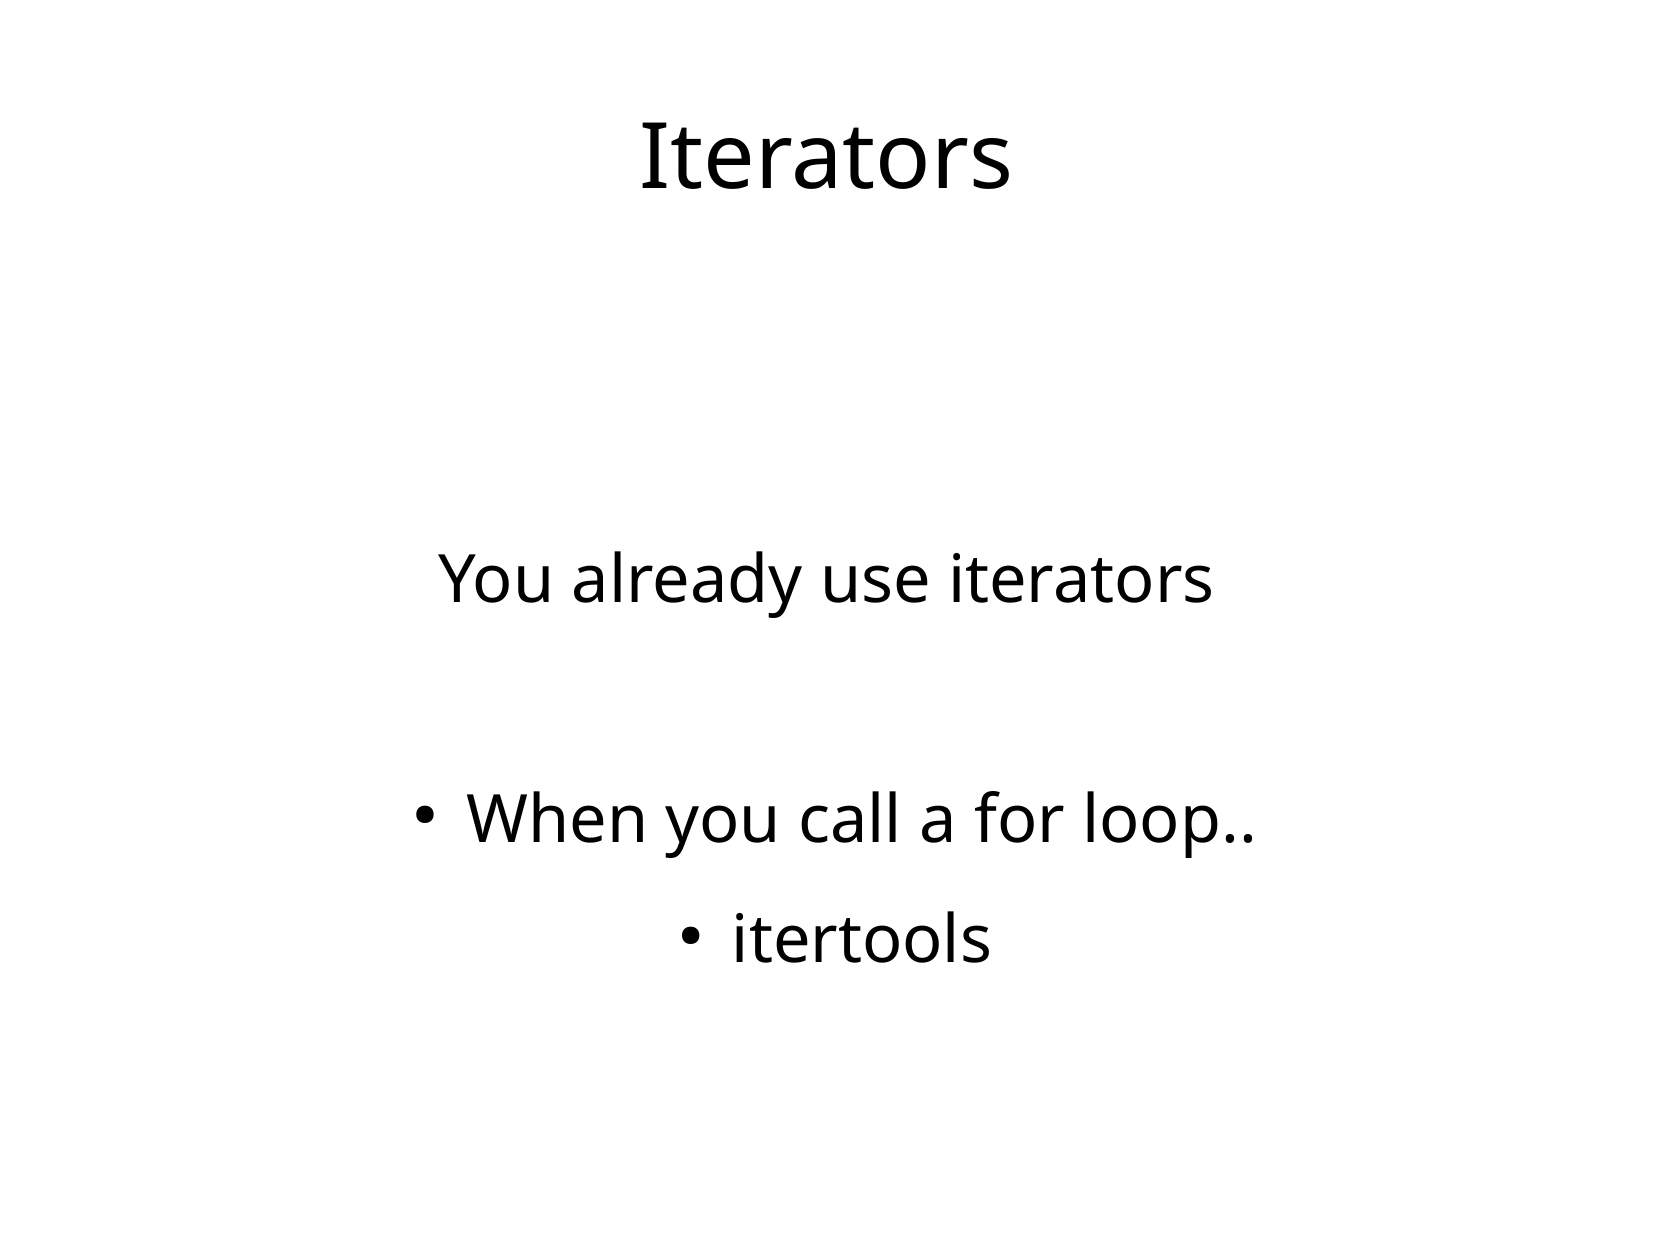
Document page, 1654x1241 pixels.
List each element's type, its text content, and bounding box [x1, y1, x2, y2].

list You already use iterators When you call a for loop.. itertools [82, 290, 1571, 1010]
title Iterators [82, 49, 1571, 257]
